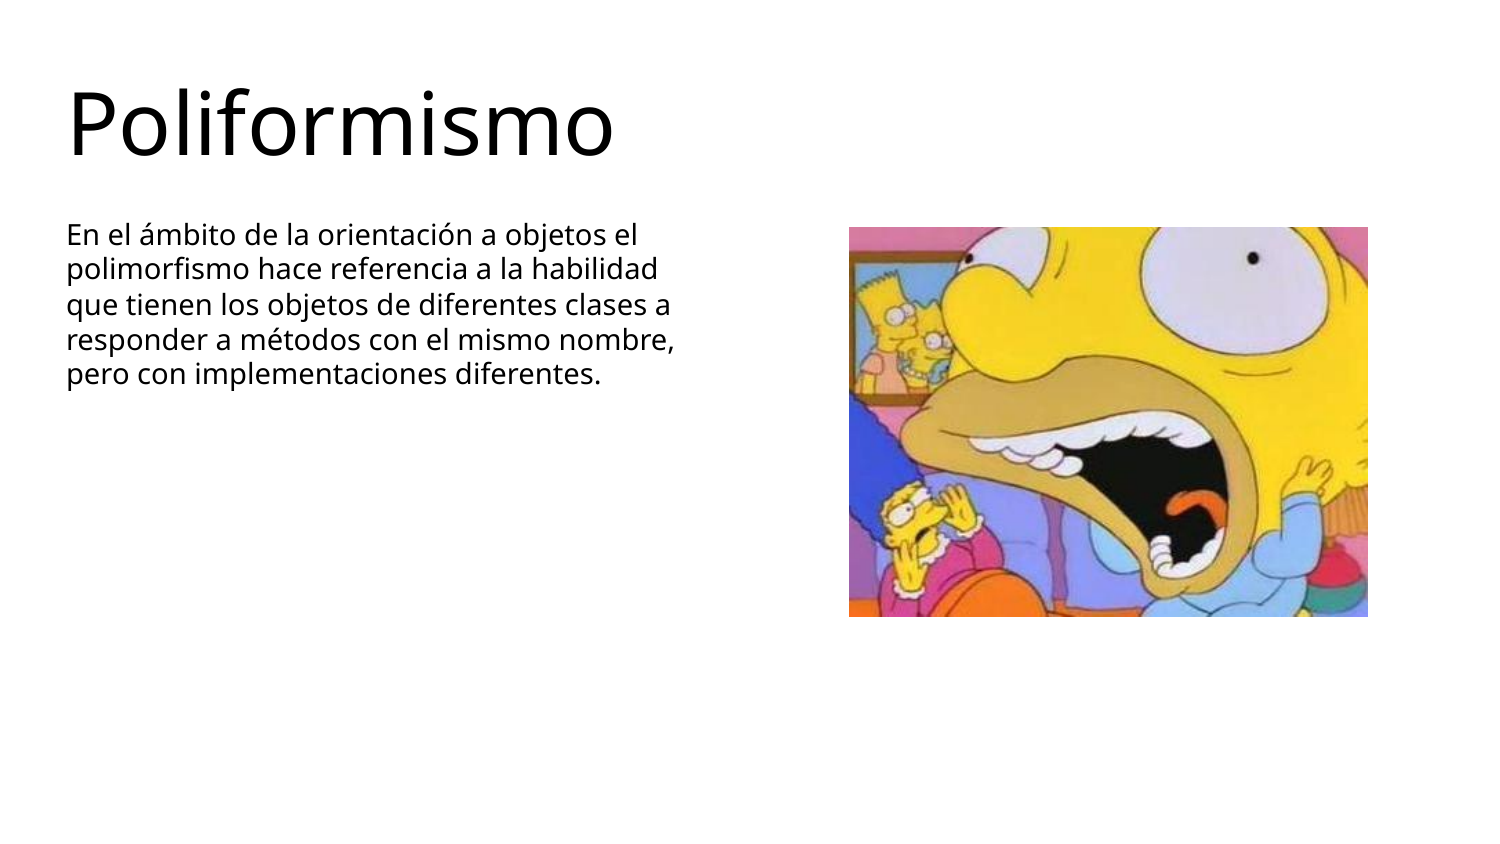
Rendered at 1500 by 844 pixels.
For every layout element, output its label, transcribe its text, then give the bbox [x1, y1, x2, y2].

list En el ámbito de la orientación a objetos el polimorfismo hace referencia a la habilidad que tienen los objetos de diferentes clases a responder a métodos con el mismo nombre, pero con implementaciones diferentes. [51, 200, 708, 752]
picture [849, 227, 1368, 617]
title Poliformismo [51, 51, 1449, 189]
